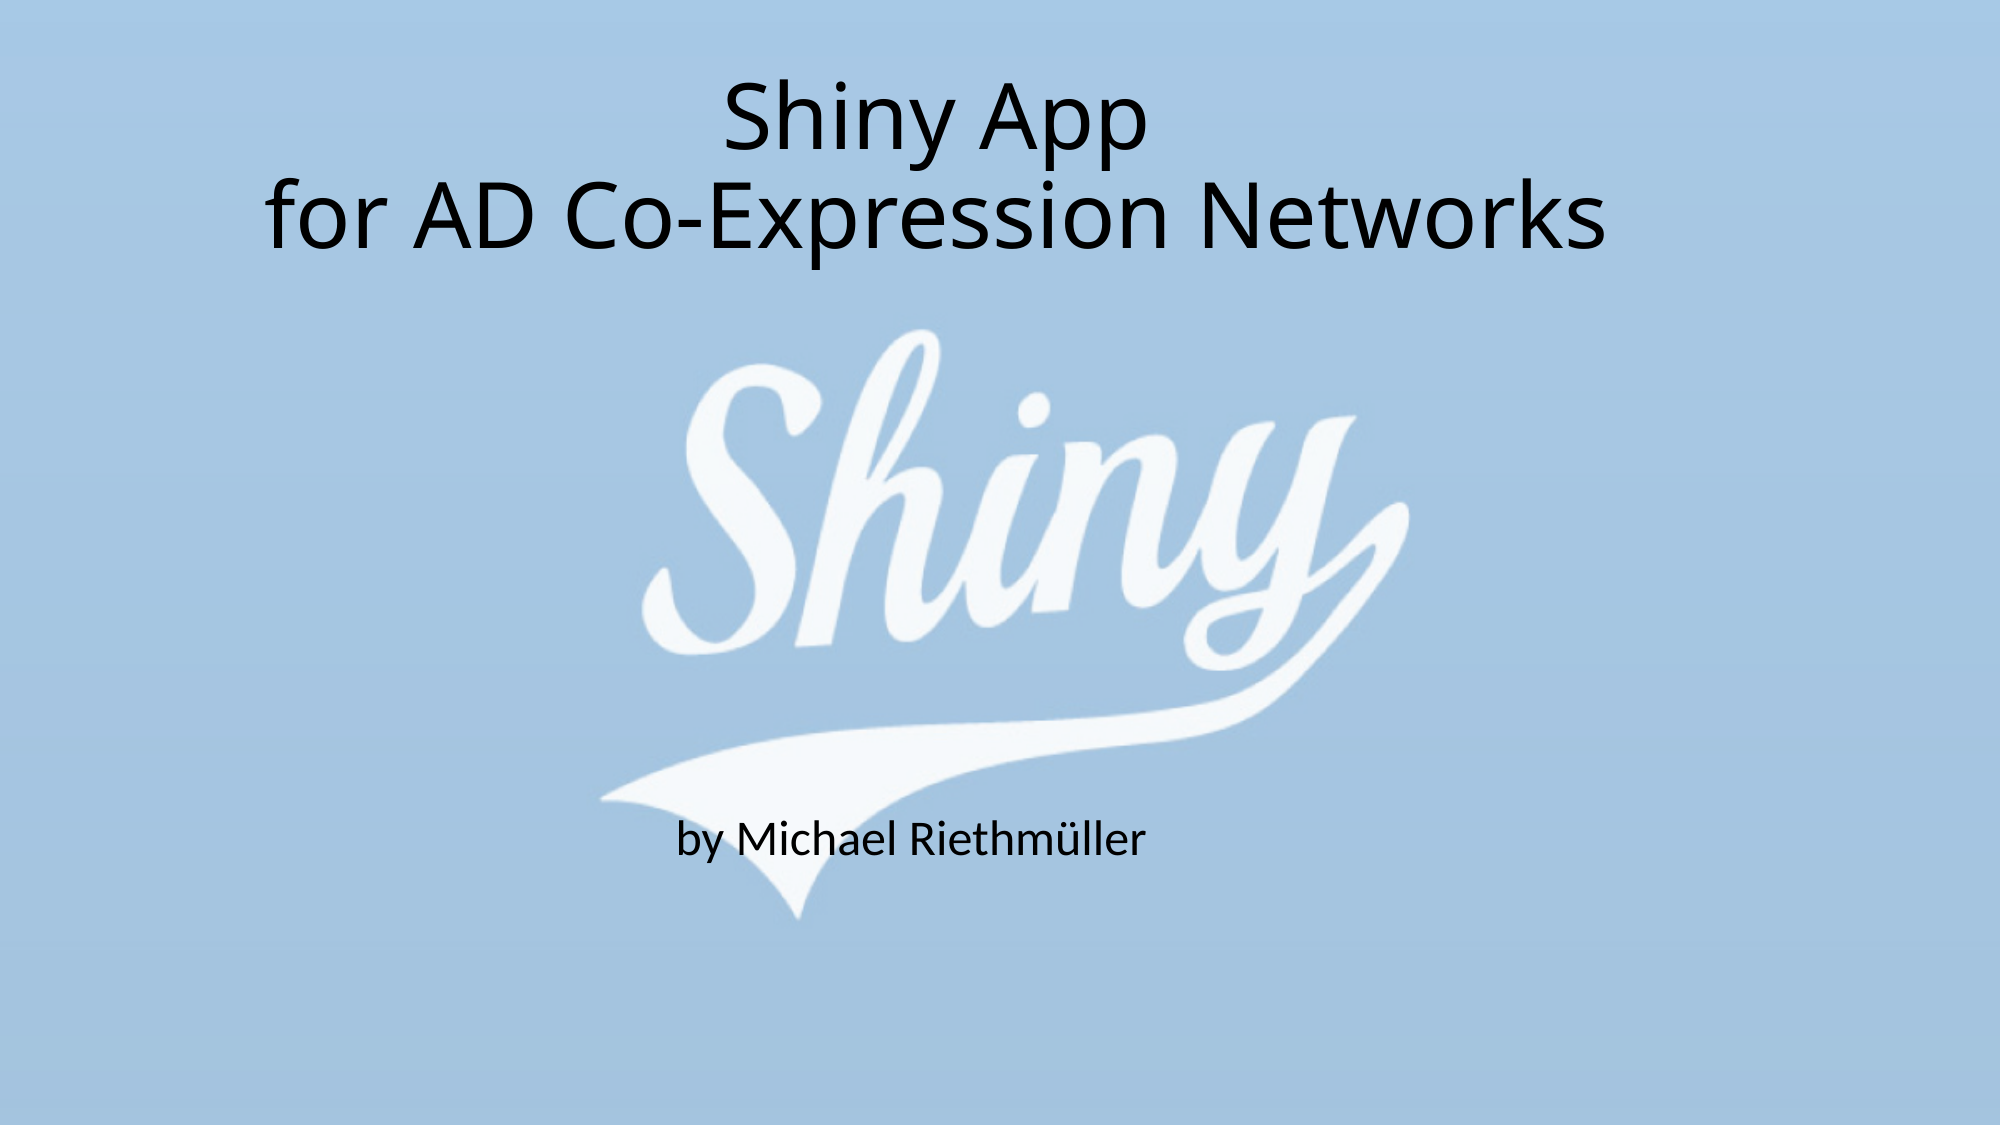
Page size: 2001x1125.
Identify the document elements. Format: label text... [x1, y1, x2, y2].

title Shiny App for AD Co-Expression Networks [187, 48, 1688, 276]
subtitle by Michael Riethmüller [161, 804, 1662, 1077]
